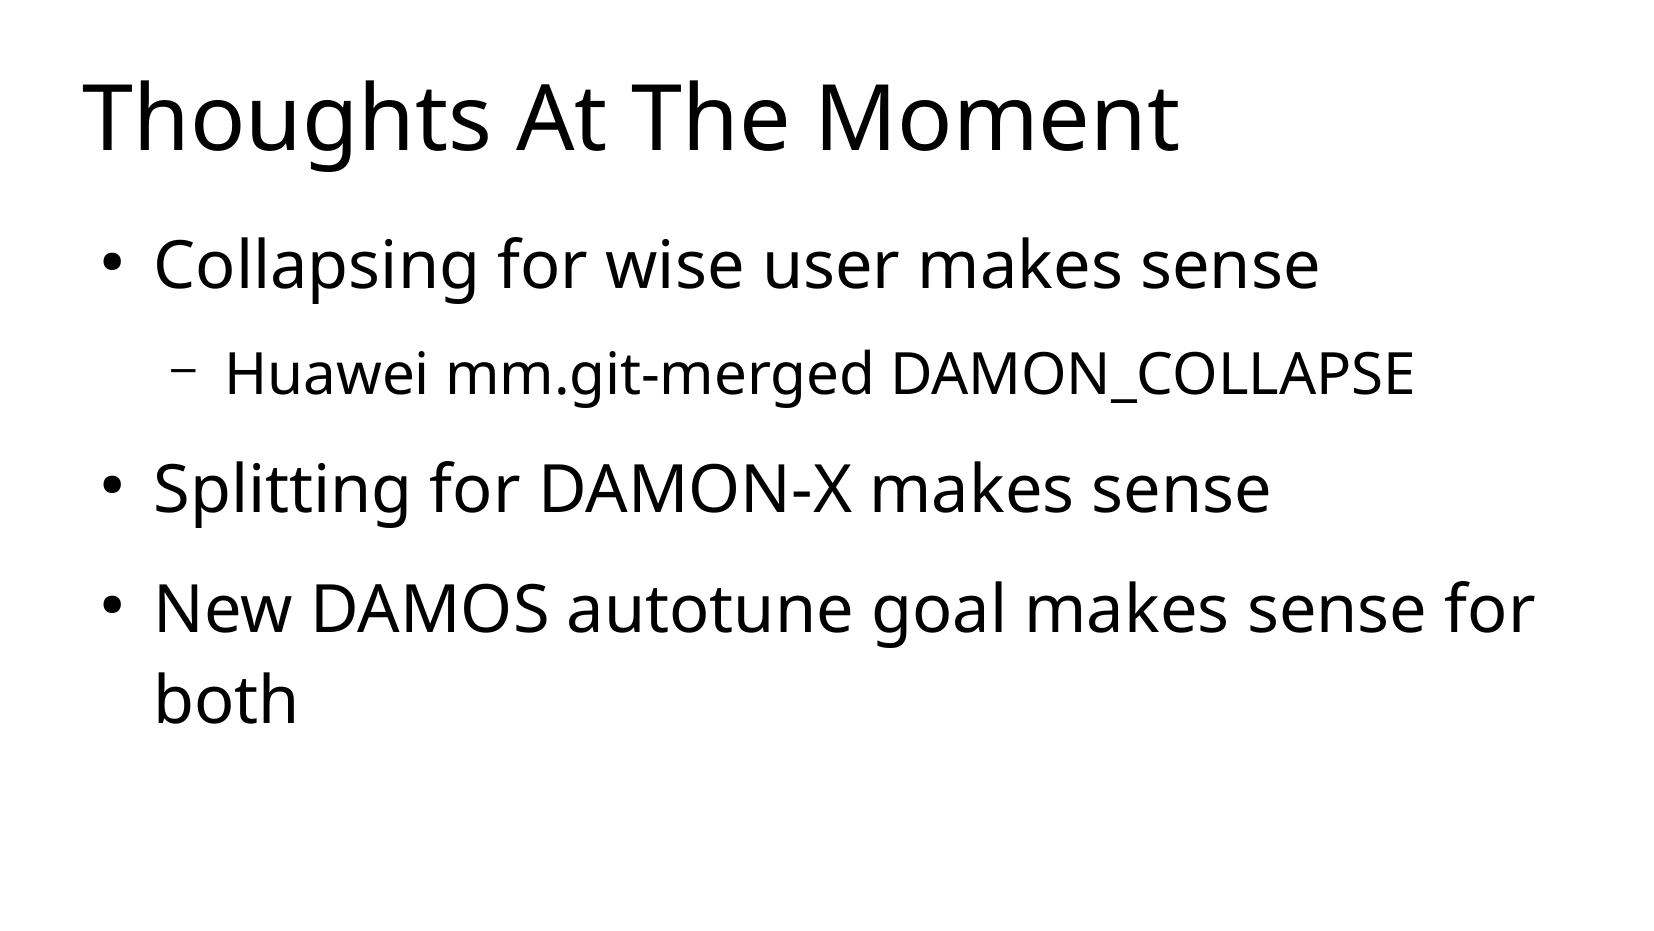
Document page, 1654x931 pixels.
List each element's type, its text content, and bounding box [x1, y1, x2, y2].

title Thoughts At The Moment [82, 37, 1571, 193]
list Collapsing for wise user makes sense Huawei mm.git-merged DAMON_COLLAPSE Splitting for DAMON-X makes sense New DAMOS autotune goal makes sense for both [82, 217, 1571, 758]
